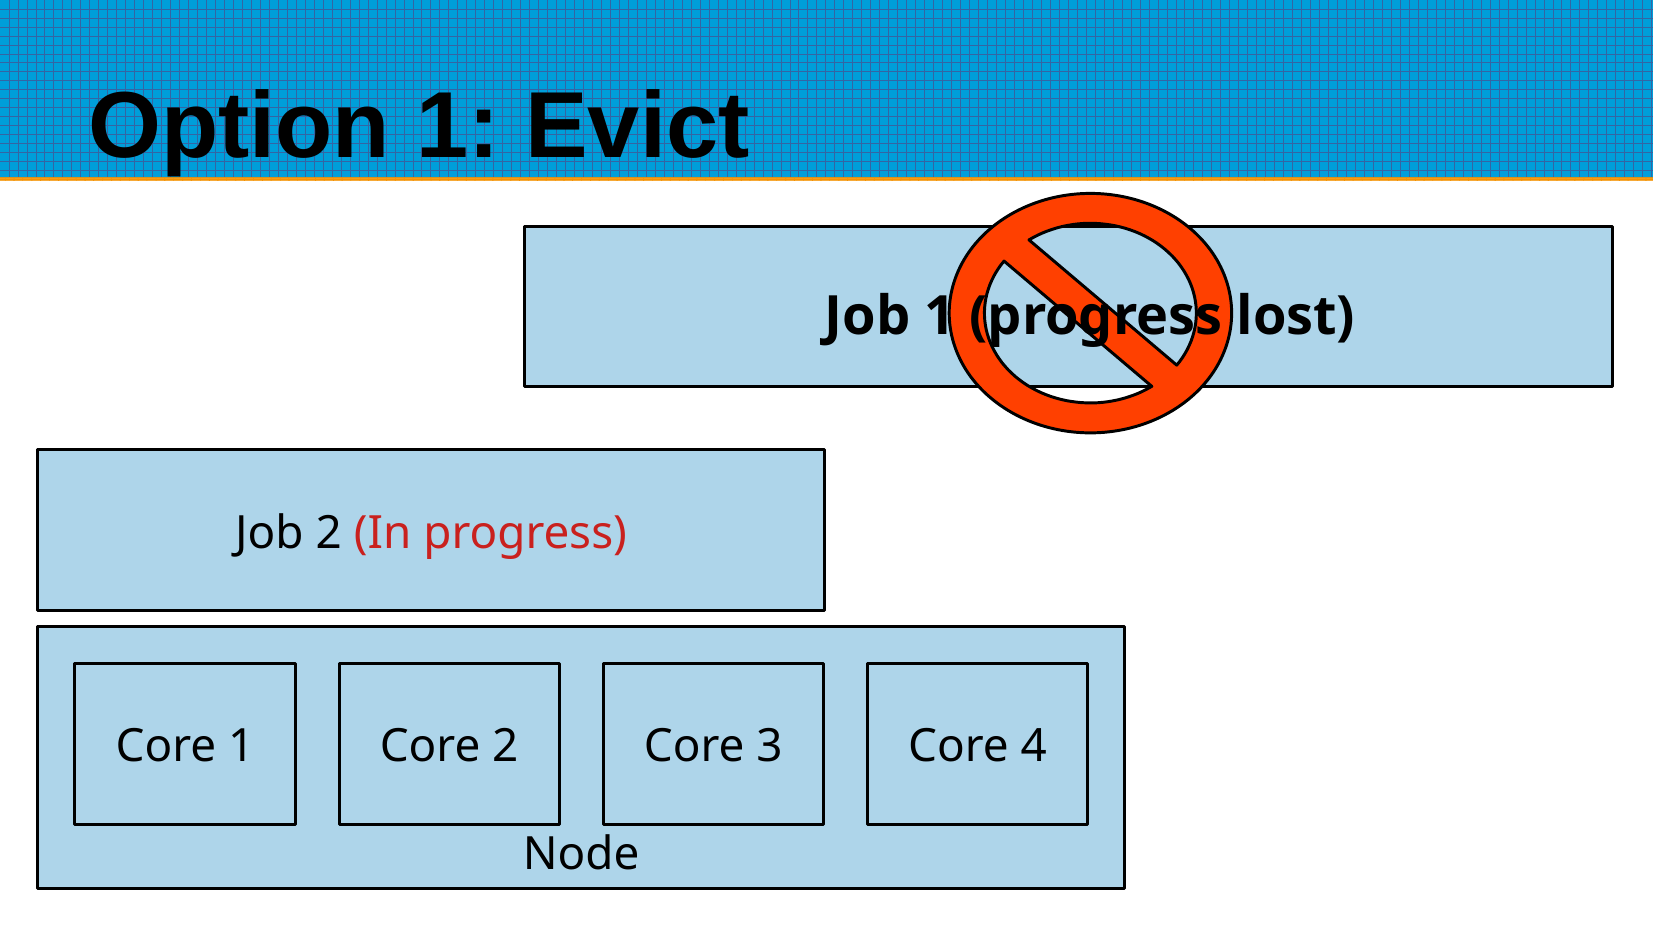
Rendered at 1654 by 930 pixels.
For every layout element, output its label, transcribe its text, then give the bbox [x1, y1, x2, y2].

text_box [1031, 226, 1196, 364]
text_box [1189, 226, 1613, 387]
text_box Job 1 (progress lost) [949, 193, 1232, 433]
text_box [524, 226, 992, 387]
text_box [999, 310, 1011, 328]
text_box Core 4 [867, 663, 1088, 825]
text_box Core 3 [603, 663, 824, 825]
text_box Job 2 (In progress) [37, 449, 825, 611]
text_box [985, 262, 1150, 387]
text_box [1056, 310, 1068, 328]
text_box Core 1 [74, 663, 296, 825]
text_box Node [37, 626, 1125, 889]
text_box Core 2 [339, 663, 560, 825]
title Option 1: Evict [88, 14, 1565, 178]
